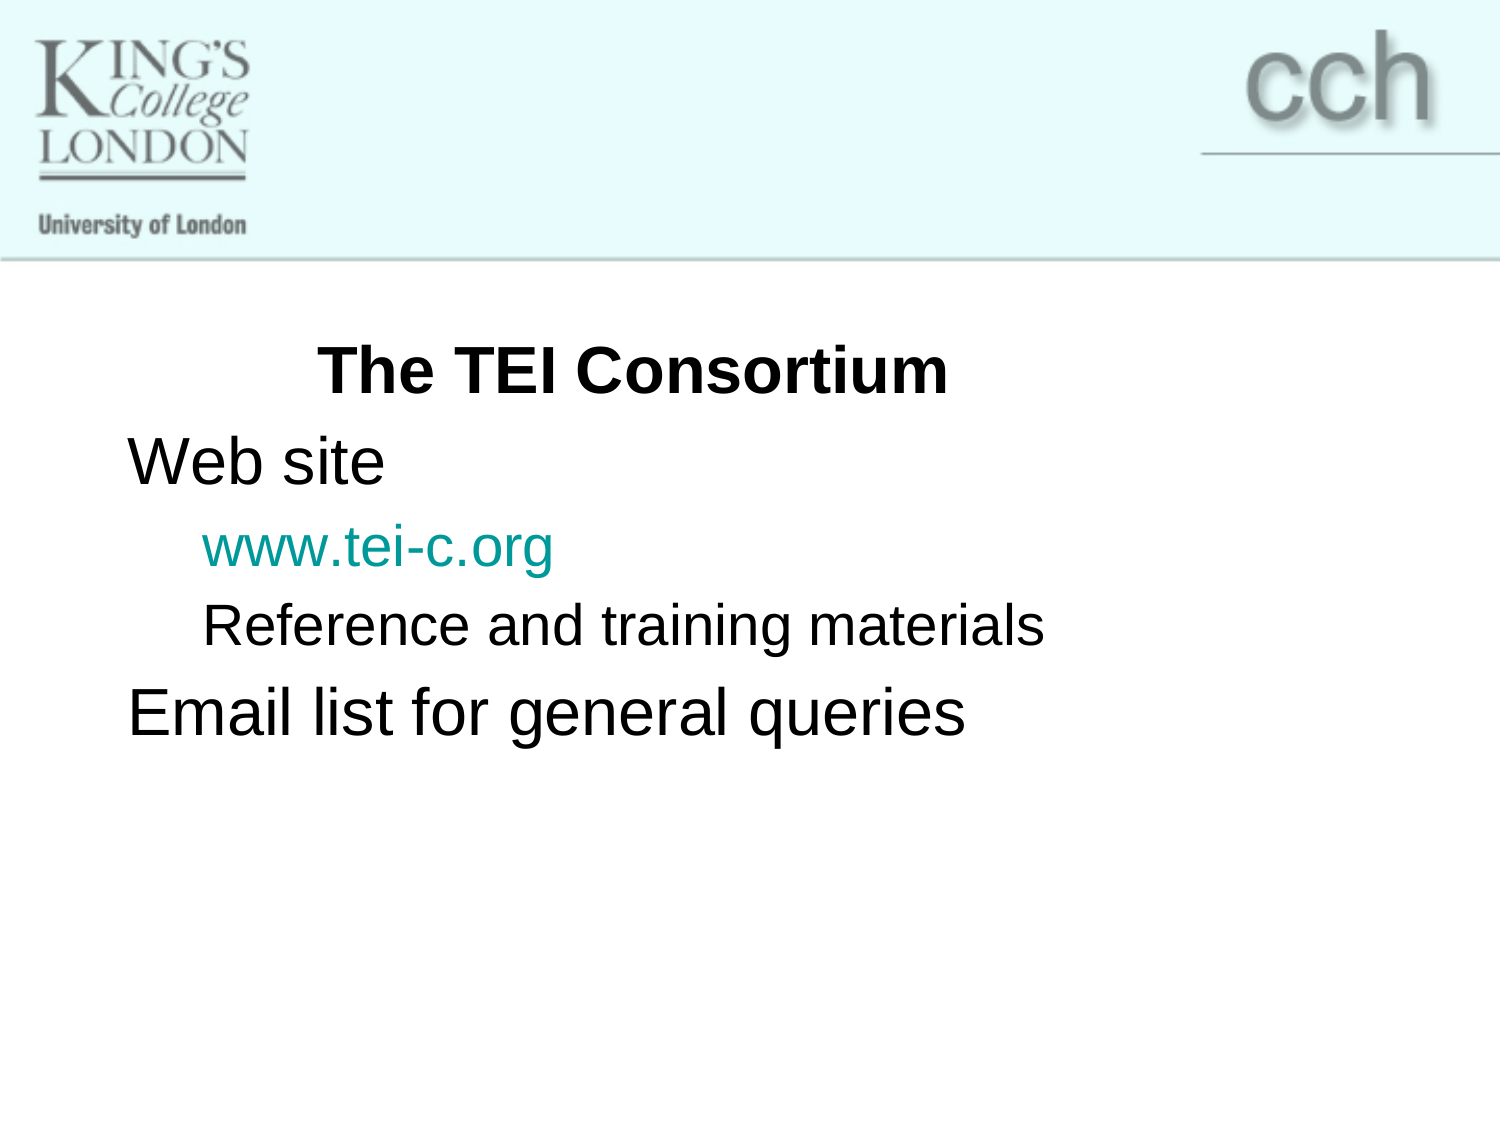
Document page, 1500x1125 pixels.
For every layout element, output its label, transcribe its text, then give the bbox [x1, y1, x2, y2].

picture [0, 0, 1500, 1125]
list The TEI Consortium Web site www.tei-c.org Reference and training materials Email list for general queries [112, 324, 1388, 1001]
